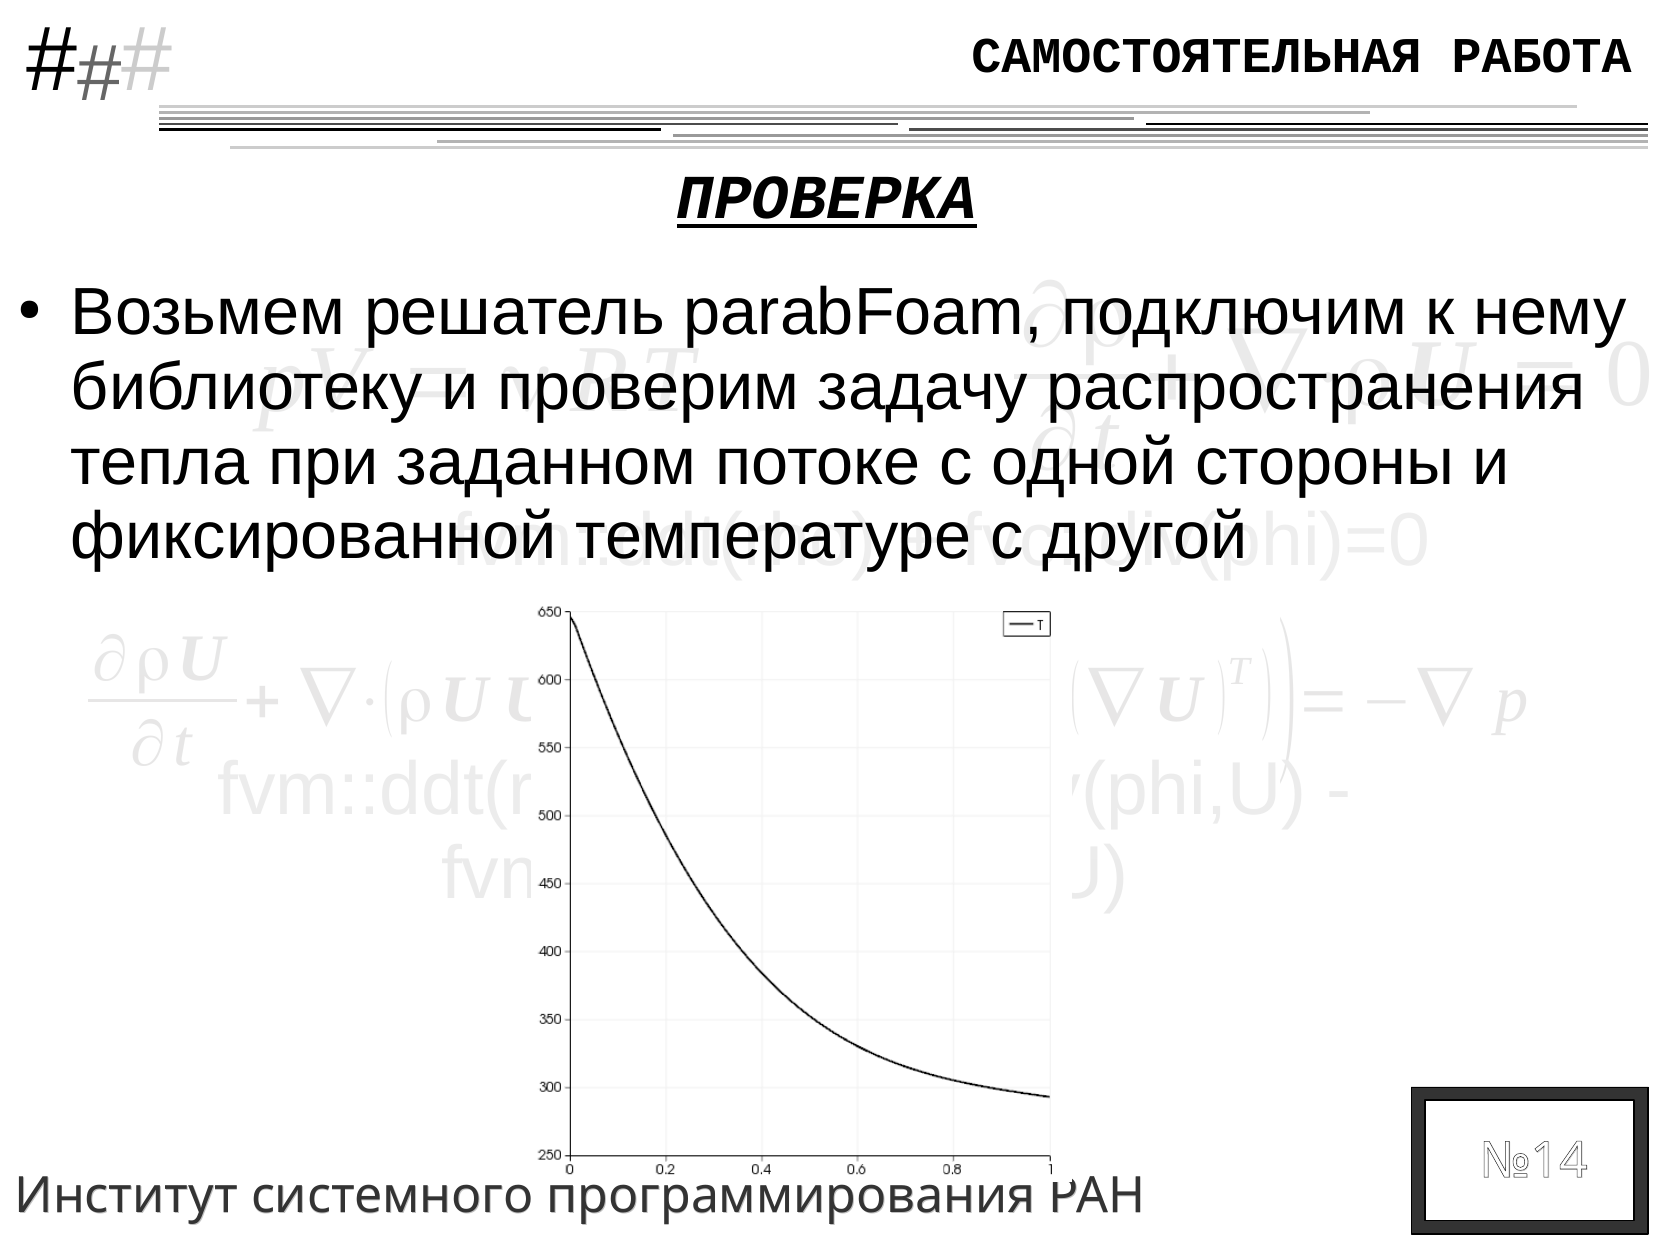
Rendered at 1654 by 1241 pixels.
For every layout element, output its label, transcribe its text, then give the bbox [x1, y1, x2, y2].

picture [531, 590, 1072, 1182]
title ПРОВЕРКА [0, 147, 1654, 257]
list Возьмем решатель parabFoam, подключим к нему библиотеку и проверим задачу распространения тепла при заданном потоке с одной стороны и фиксированной температуре с другой [0, 274, 1654, 1093]
